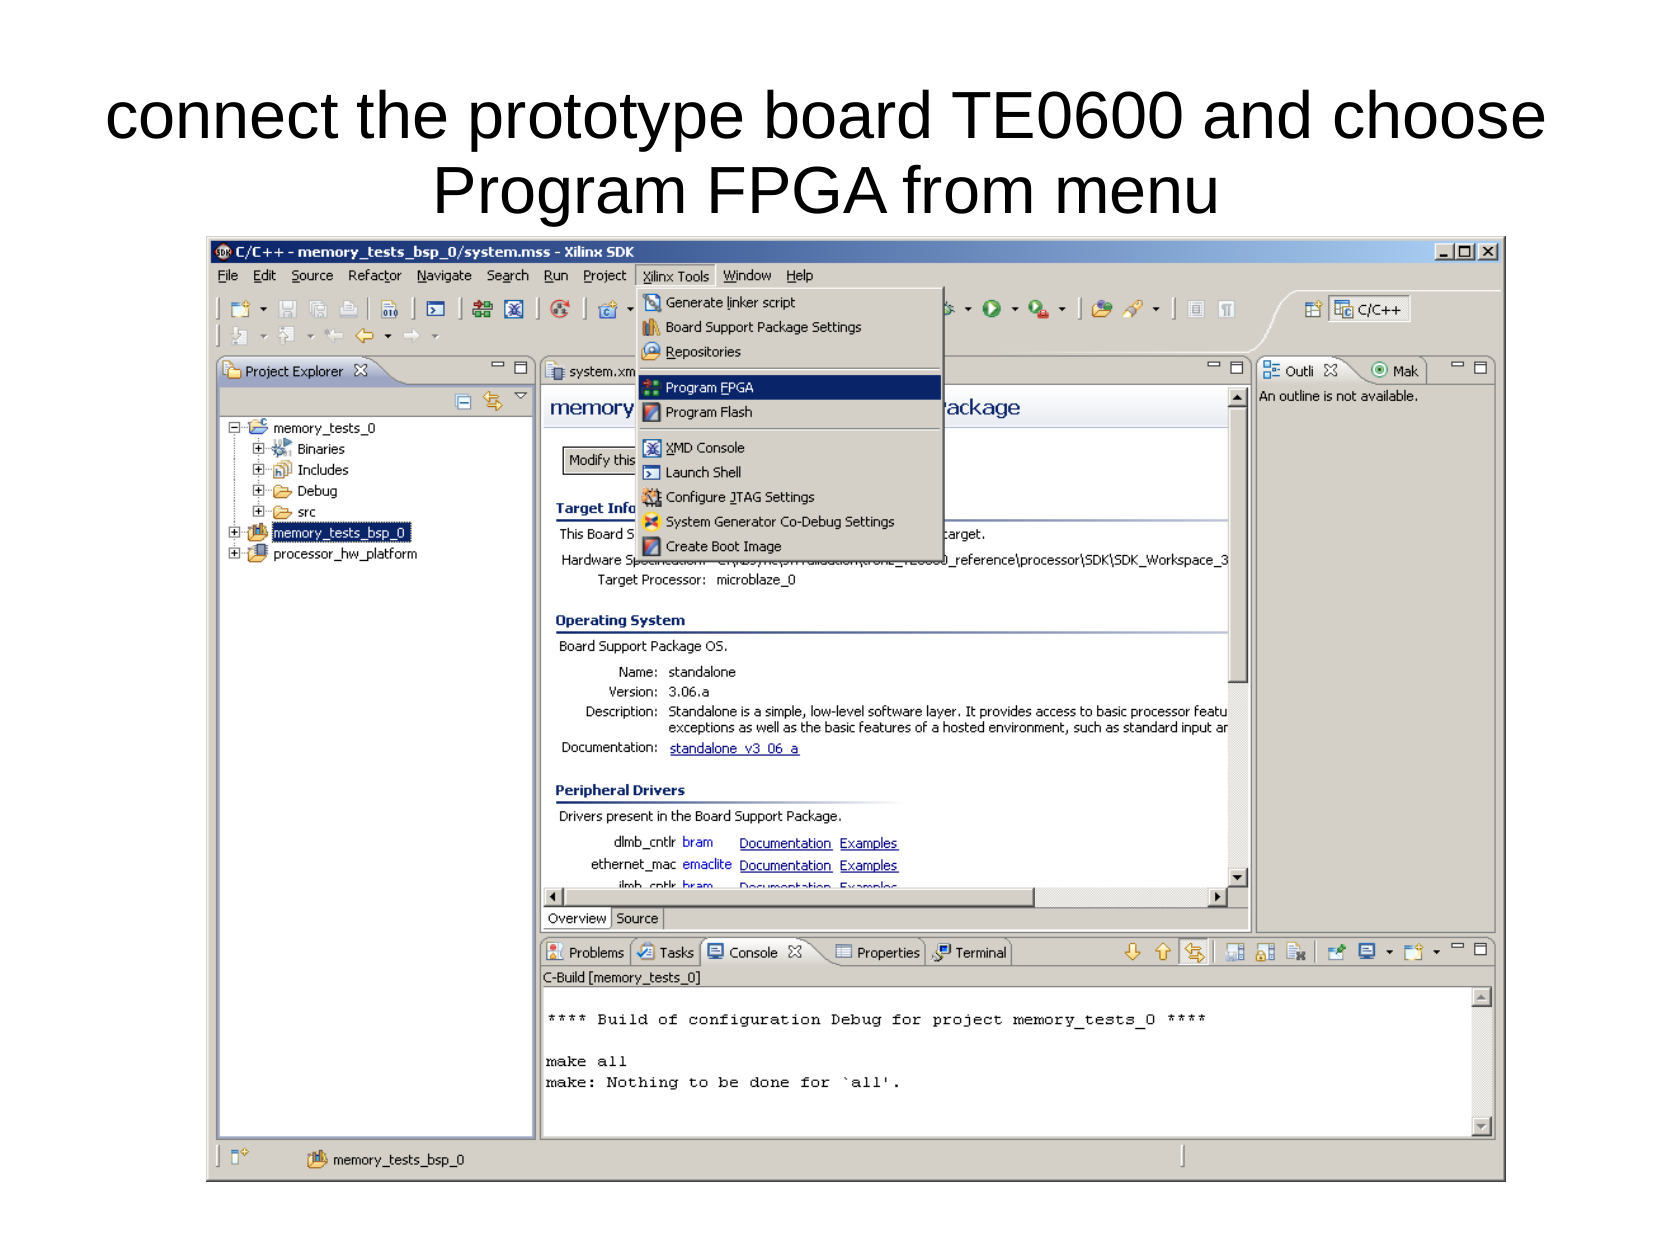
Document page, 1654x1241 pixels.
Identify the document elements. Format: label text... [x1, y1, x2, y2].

title connect the prototype board TE0600 and choose Program FPGA from menu [82, 49, 1571, 257]
picture [206, 236, 1506, 1182]
